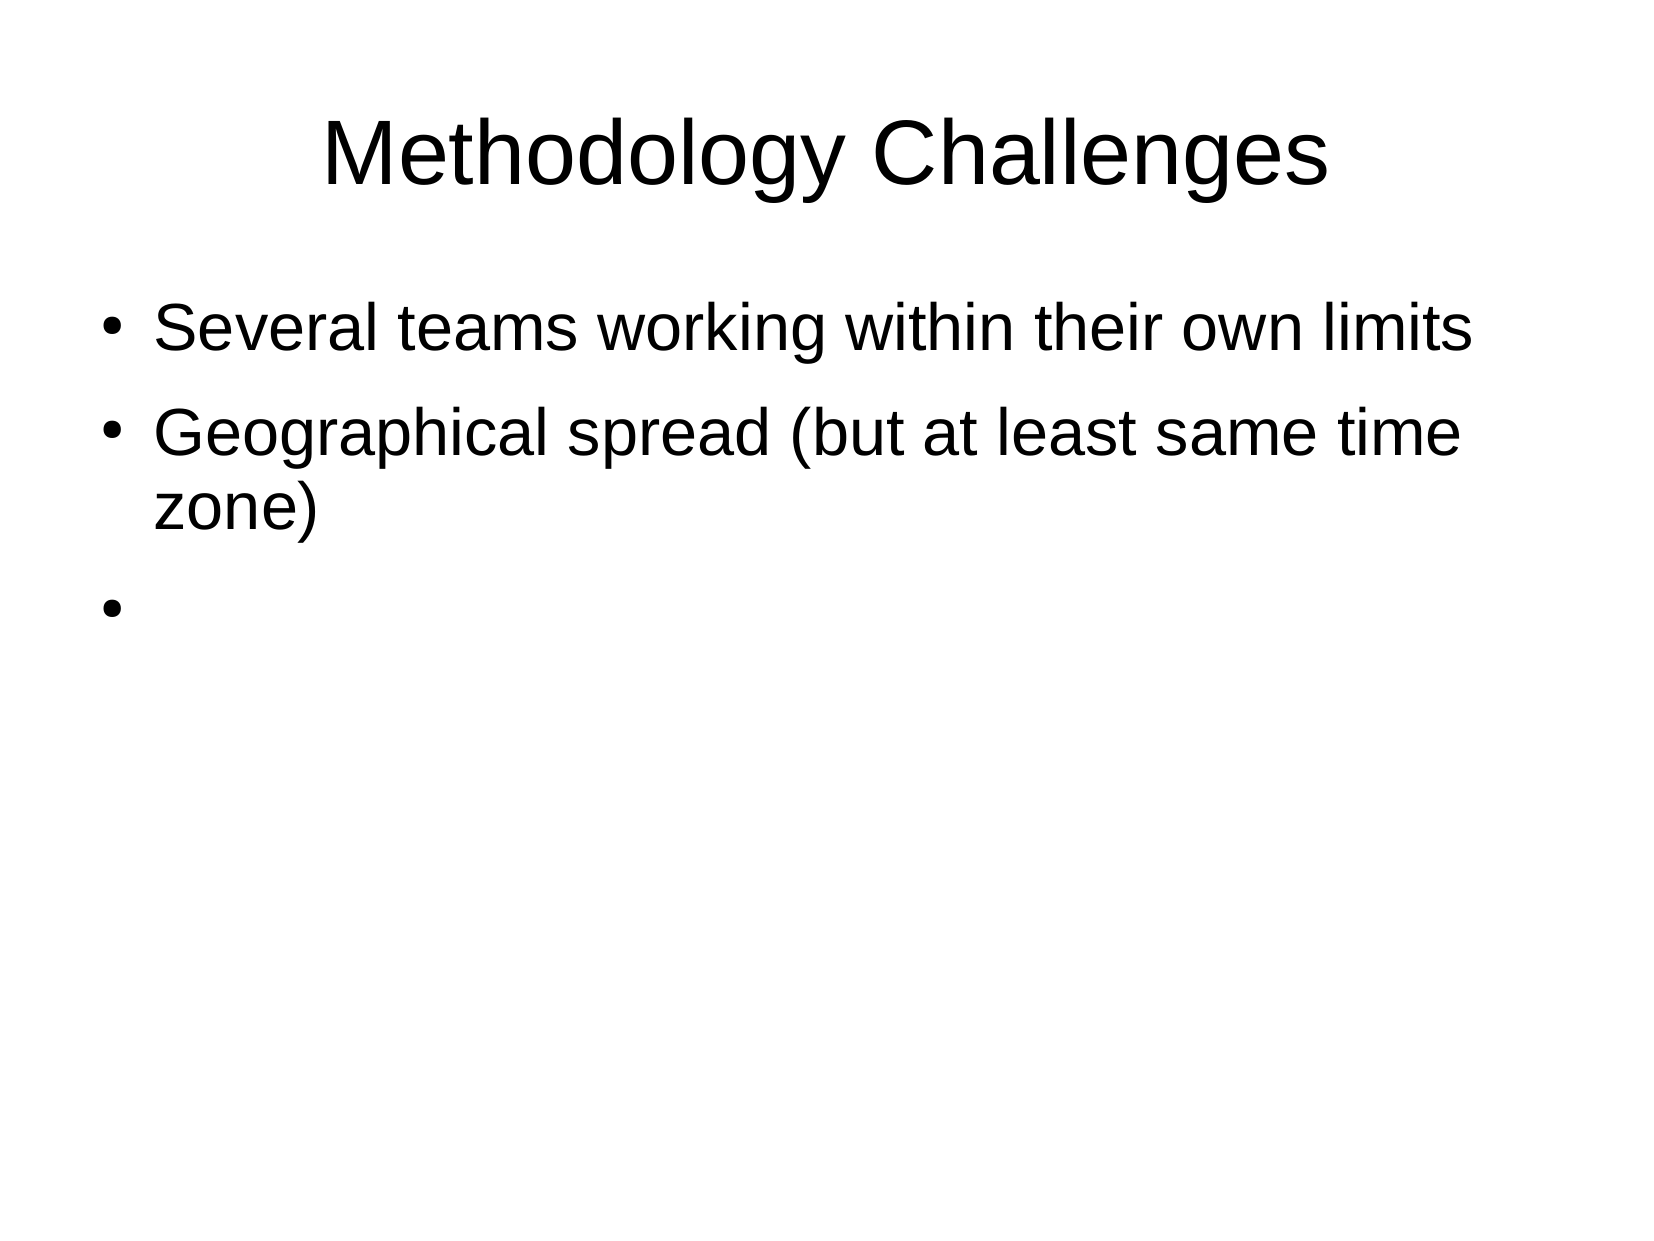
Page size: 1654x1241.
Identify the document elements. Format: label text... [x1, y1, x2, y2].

list Several teams working within their own limits Geographical spread (but at least same time zone) [82, 290, 1538, 1010]
title Methodology Challenges [82, 49, 1571, 257]
